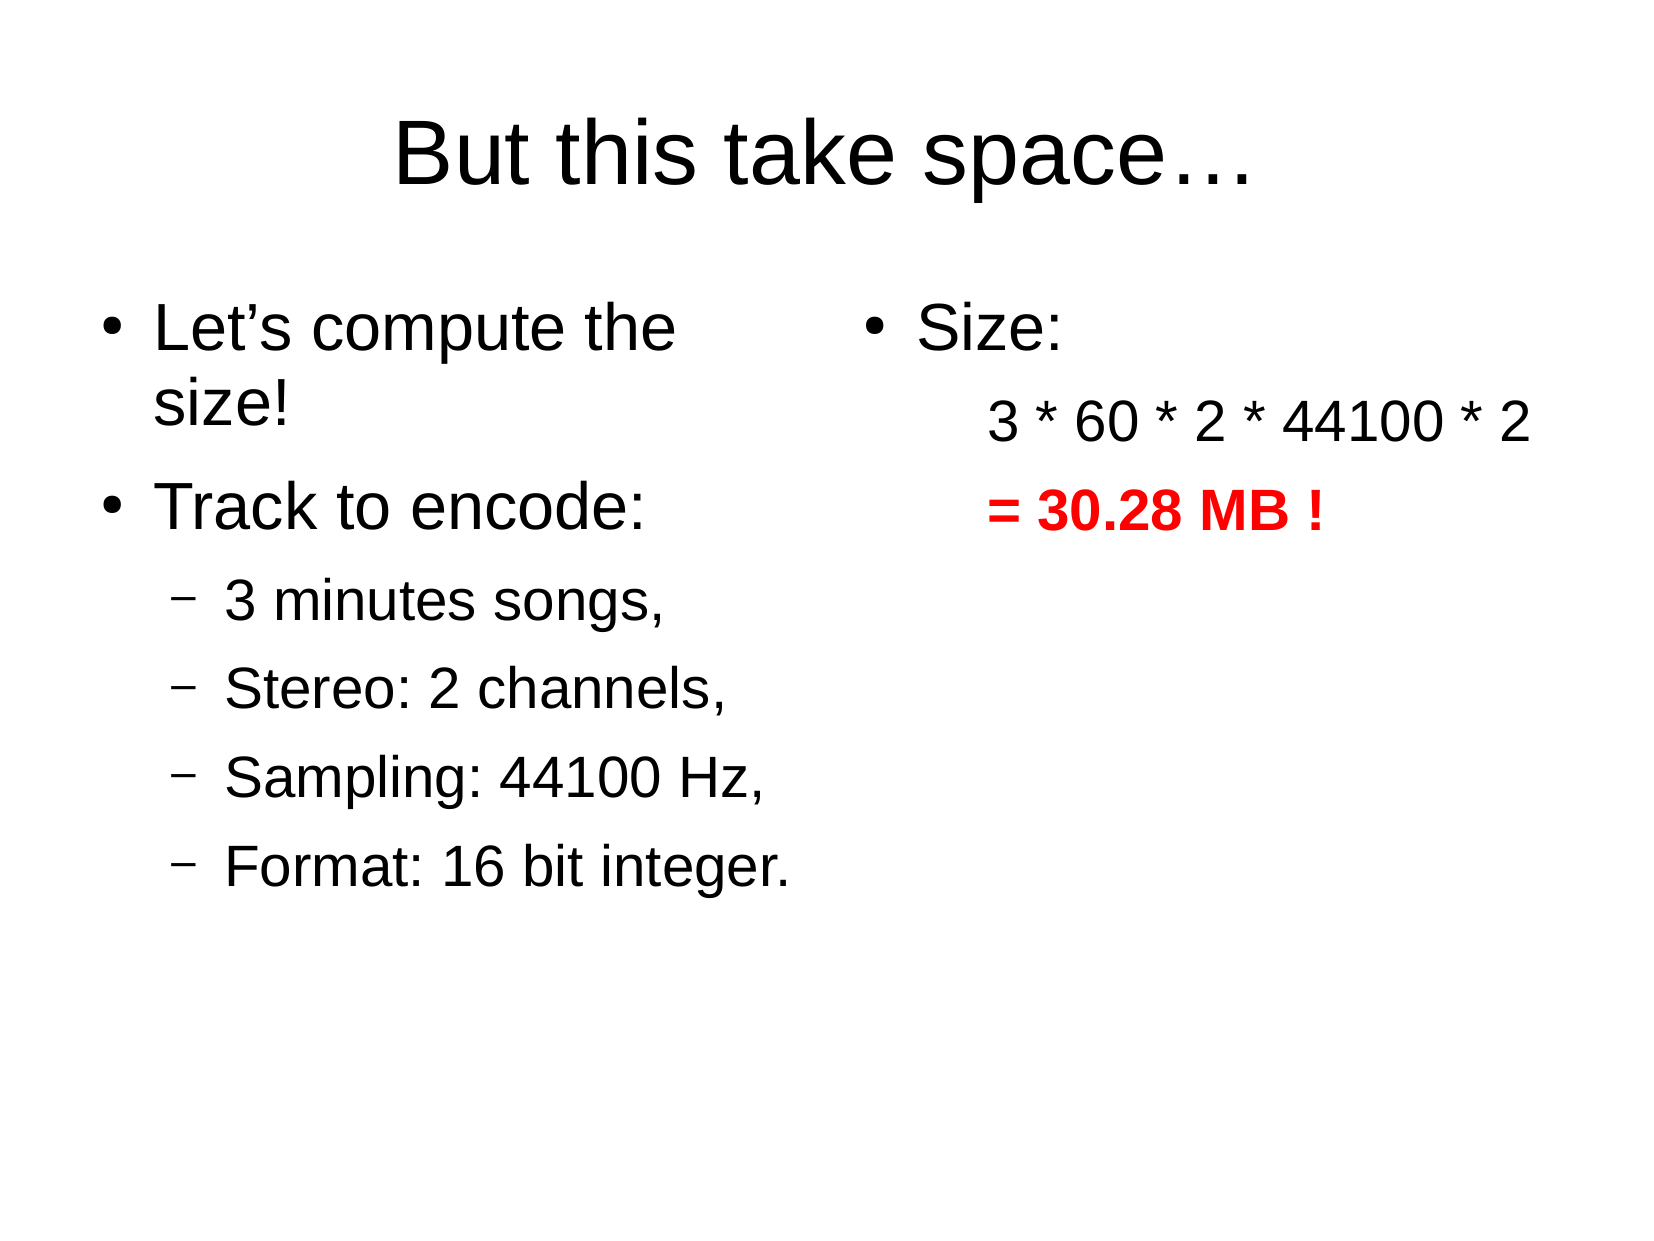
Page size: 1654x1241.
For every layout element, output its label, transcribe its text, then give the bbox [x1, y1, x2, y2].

title But this take space… [82, 49, 1571, 257]
list Let’s compute the size! Track to encode: 3 minutes songs, Stereo: 2 channels, Sampling: 44100 Hz, Format: 16 bit integer. [82, 290, 809, 1010]
list Size: 3 * 60 * 2 * 44100 * 2 = 30.28 MB ! [845, 290, 1572, 1010]
